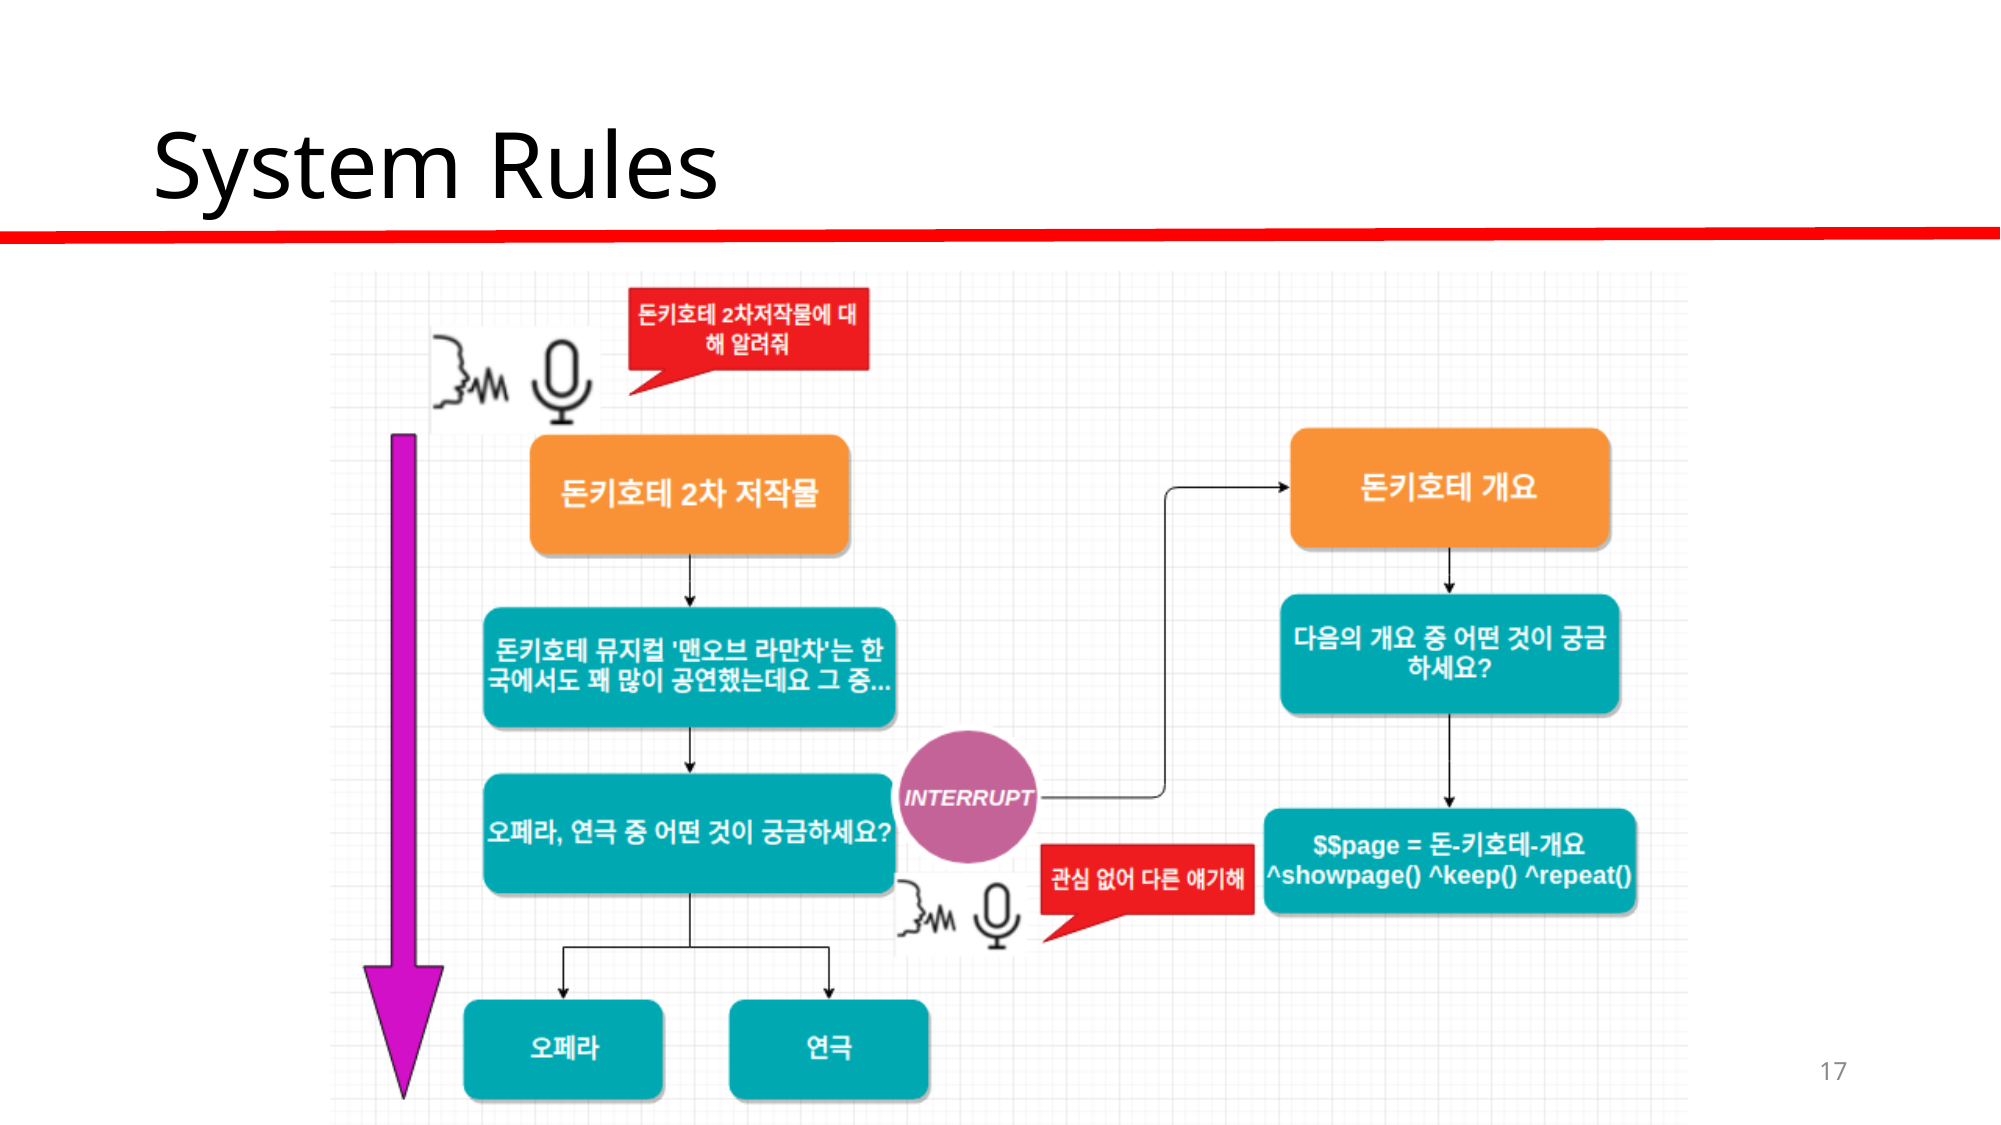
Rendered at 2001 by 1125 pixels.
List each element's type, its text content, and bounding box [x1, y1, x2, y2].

picture [330, 271, 1688, 1125]
text_box System Rules [137, 59, 1863, 231]
text_box <number> [1688, 1042, 1863, 1103]
text_box System Rules [137, 240, 1863, 278]
